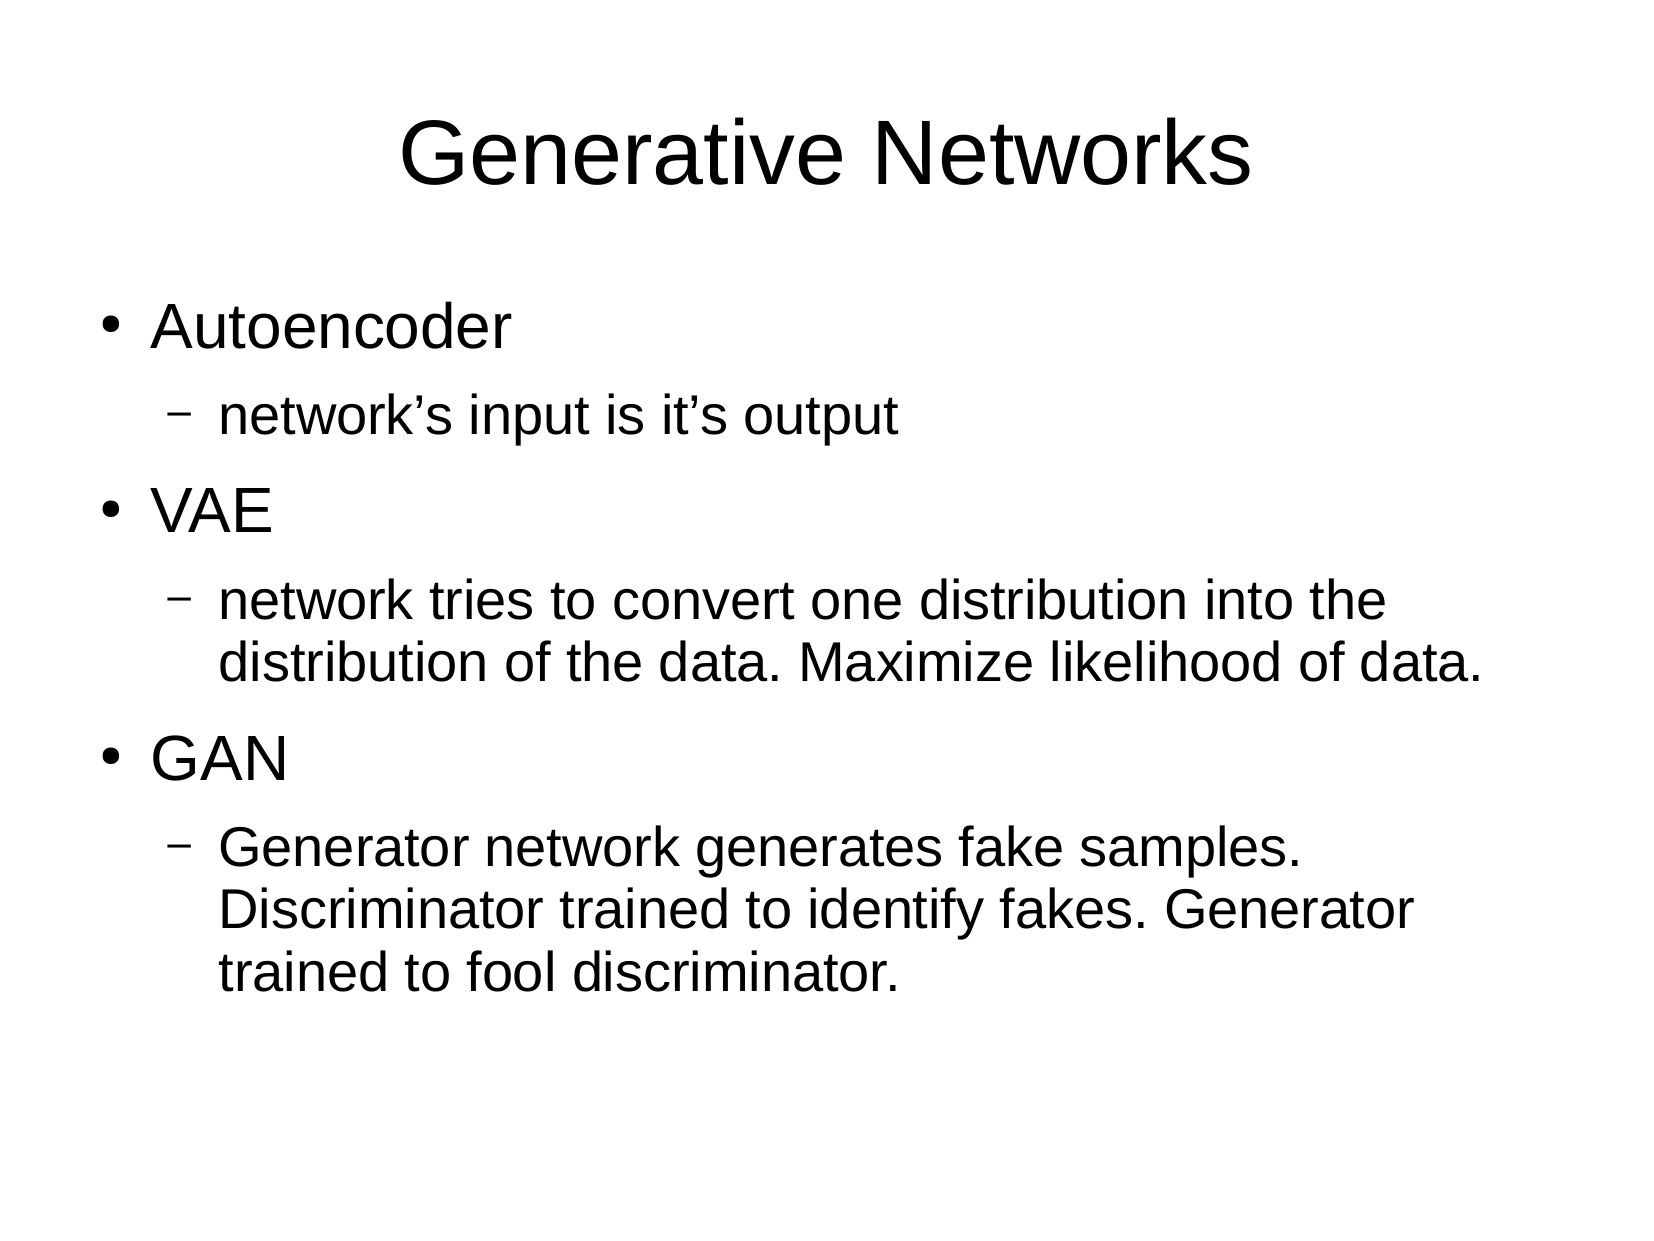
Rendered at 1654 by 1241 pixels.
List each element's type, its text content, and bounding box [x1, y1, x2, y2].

title Generative Networks [82, 49, 1571, 257]
list Autoencoder network’s input is it’s output VAE network tries to convert one distribution into the distribution of the data. Maximize likelihood of data. GAN Generator network generates fake samples. Discriminator trained to identify fakes. Generator trained to fool discriminator. [82, 290, 1571, 1010]
